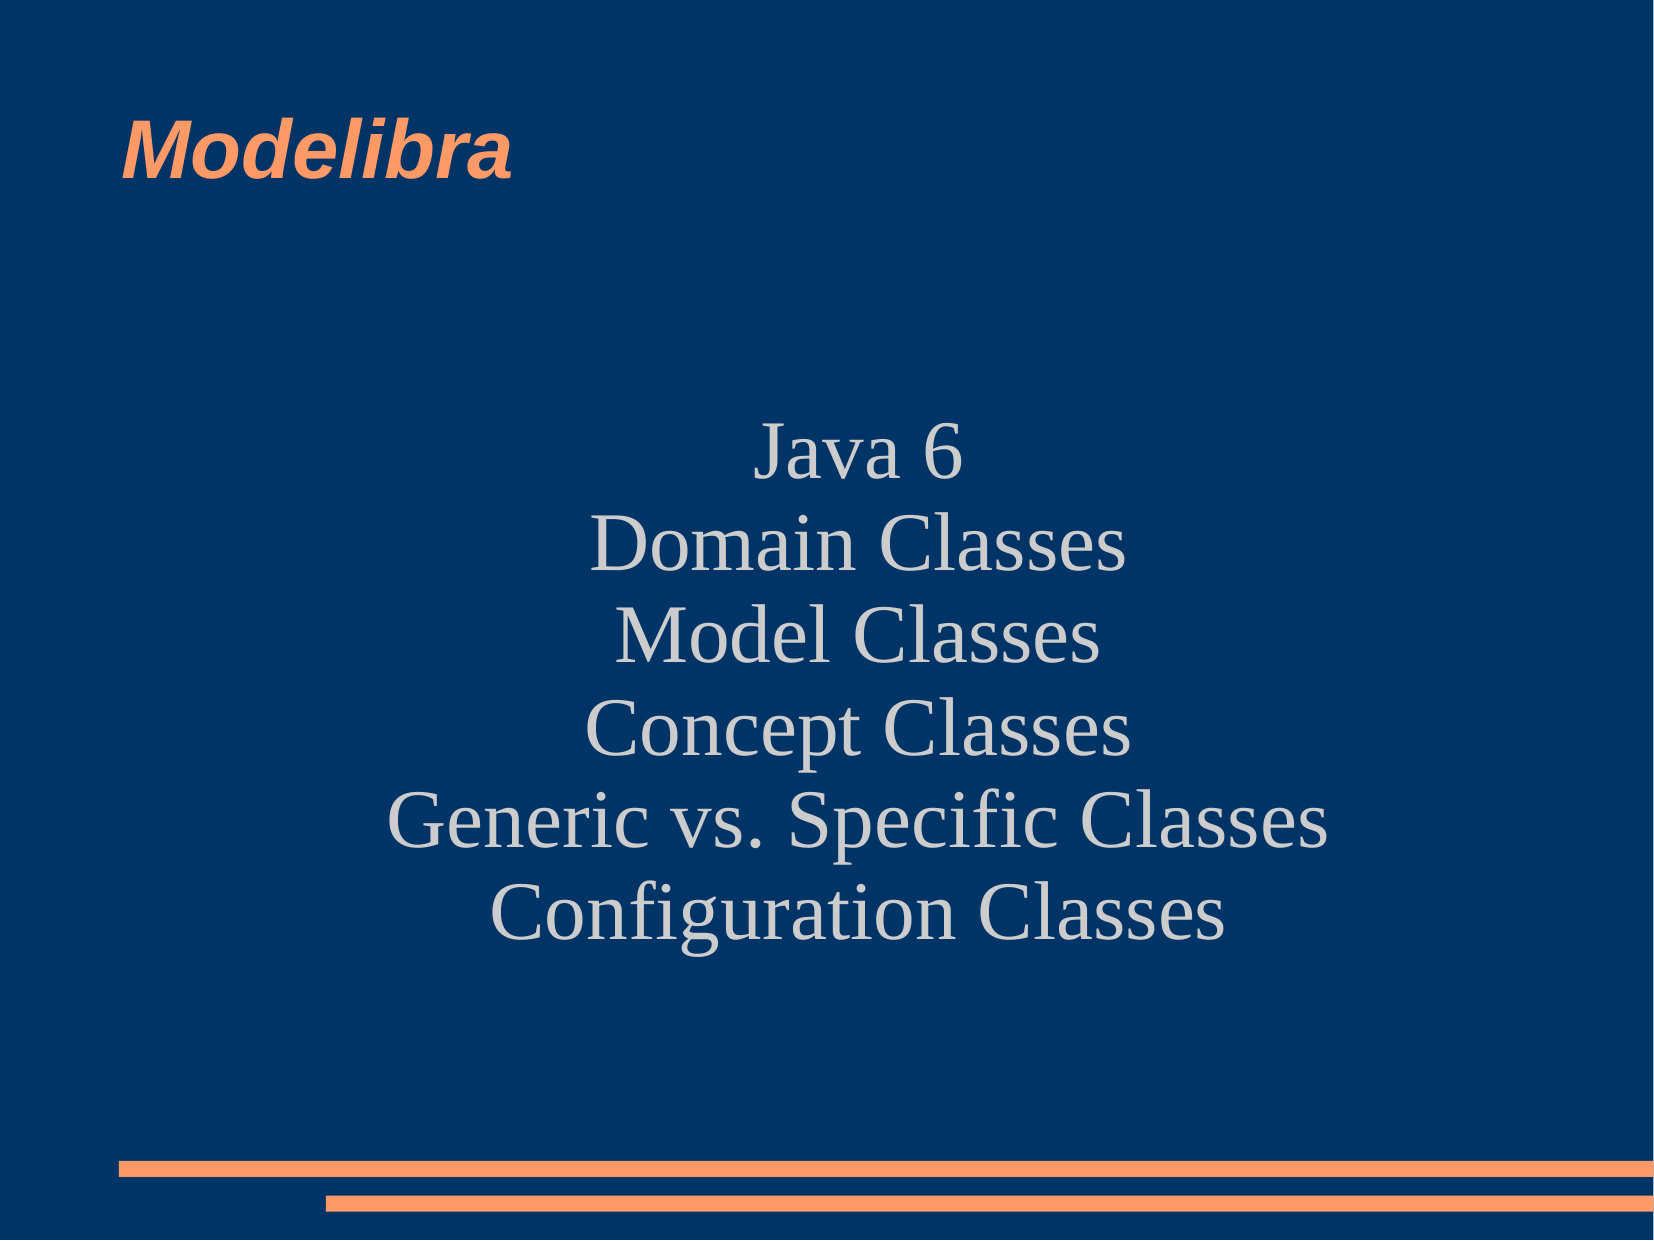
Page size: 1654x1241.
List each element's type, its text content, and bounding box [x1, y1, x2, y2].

subtitle Java 6 Domain Classes Model Classes Concept Classes Generic vs. Specific Classes Configuration Classes [121, 322, 1561, 1133]
title Modelibra [121, 46, 1534, 254]
